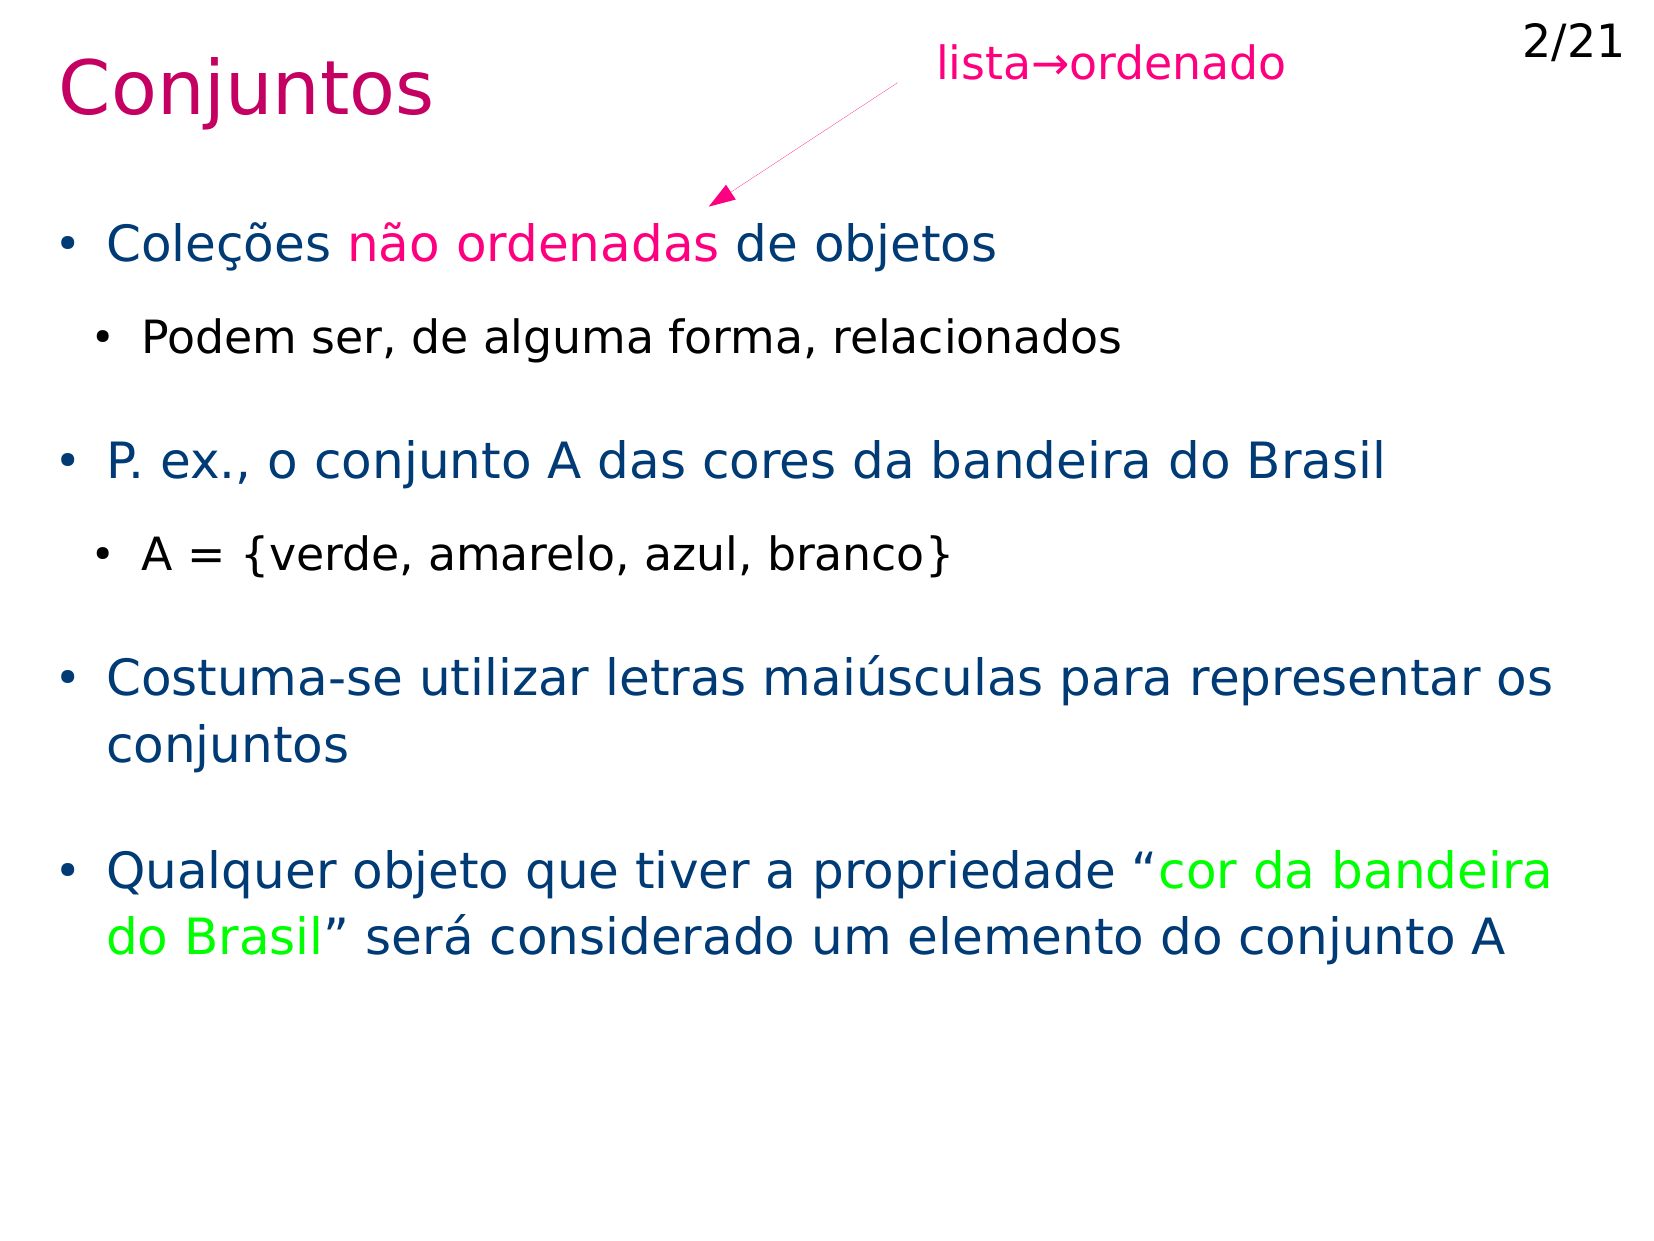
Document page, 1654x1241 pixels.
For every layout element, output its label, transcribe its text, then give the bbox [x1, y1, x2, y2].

title Conjuntos [59, 29, 1625, 148]
text_box lista→ordenado [921, 29, 1335, 98]
list Coleções não ordenadas de objetos Podem ser, de alguma forma, relacionados P. ex., o conjunto A das cores da bandeira do Brasil A = {verde, amarelo, azul, branco} Costuma-se utilizar letras maiúsculas para representar os conjuntos Qualquer objeto que tiver a propriedade “cor da bandeira do Brasil” será considerado um elemento do conjunto A [59, 206, 1625, 1211]
